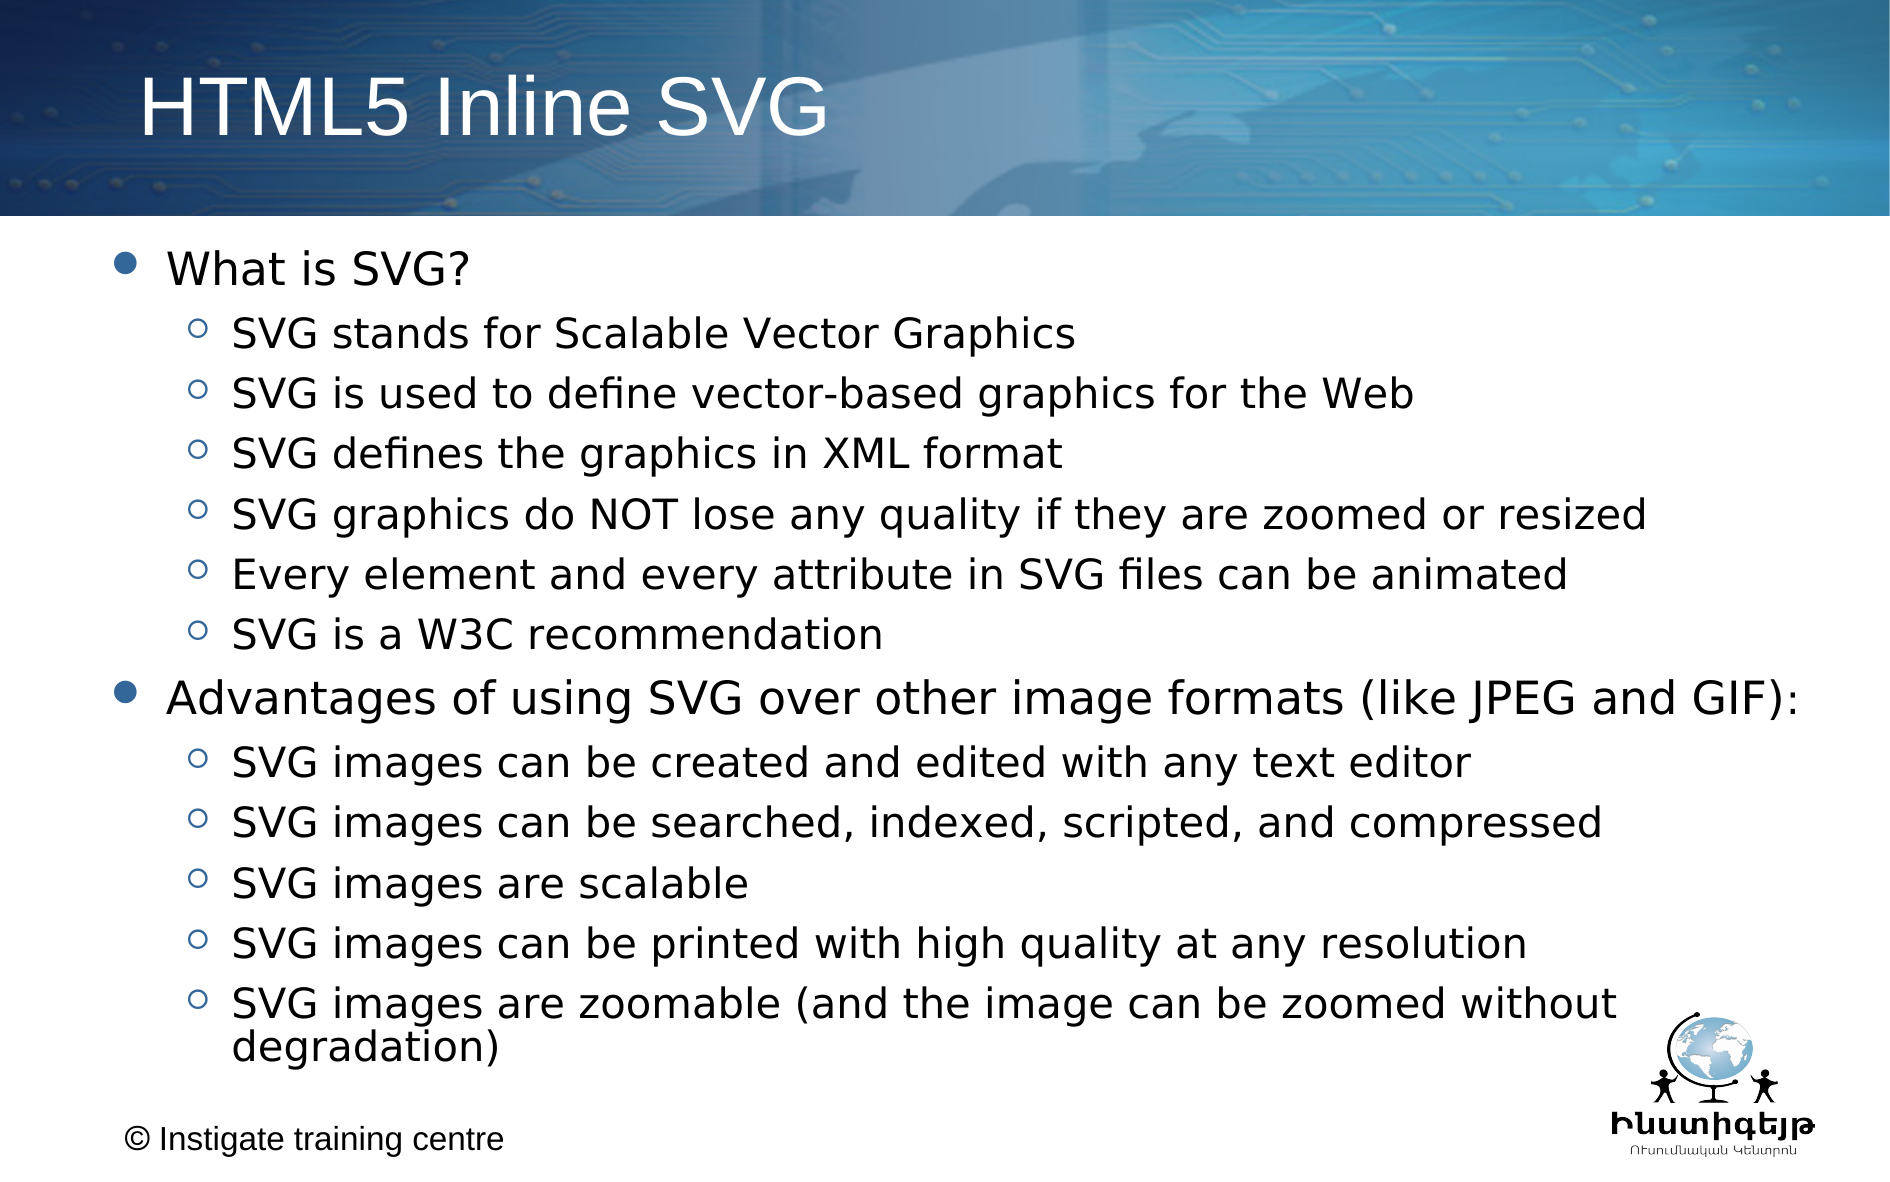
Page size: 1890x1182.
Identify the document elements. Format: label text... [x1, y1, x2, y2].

picture [1612, 1012, 1815, 1157]
picture [0, 0, 1890, 216]
list What is SVG? SVG stands for Scalable Vector Graphics SVG is used to define vector-based graphics for the Web SVG defines the graphics in XML format SVG graphics do NOT lose any quality if they are zoomed or resized Every element and every attribute in SVG files can be animated SVG is a W3C recommendation Advantages of using SVG over other image formats (like JPEG and GIF): SVG images can be created and edited with any text editor SVG images can be searched, indexed, scripted, and compressed SVG images are scalable SVG images can be printed with high quality at any resolution SVG images are zoomable (and the image can be zoomed without degradation) [110, 247, 1801, 274]
